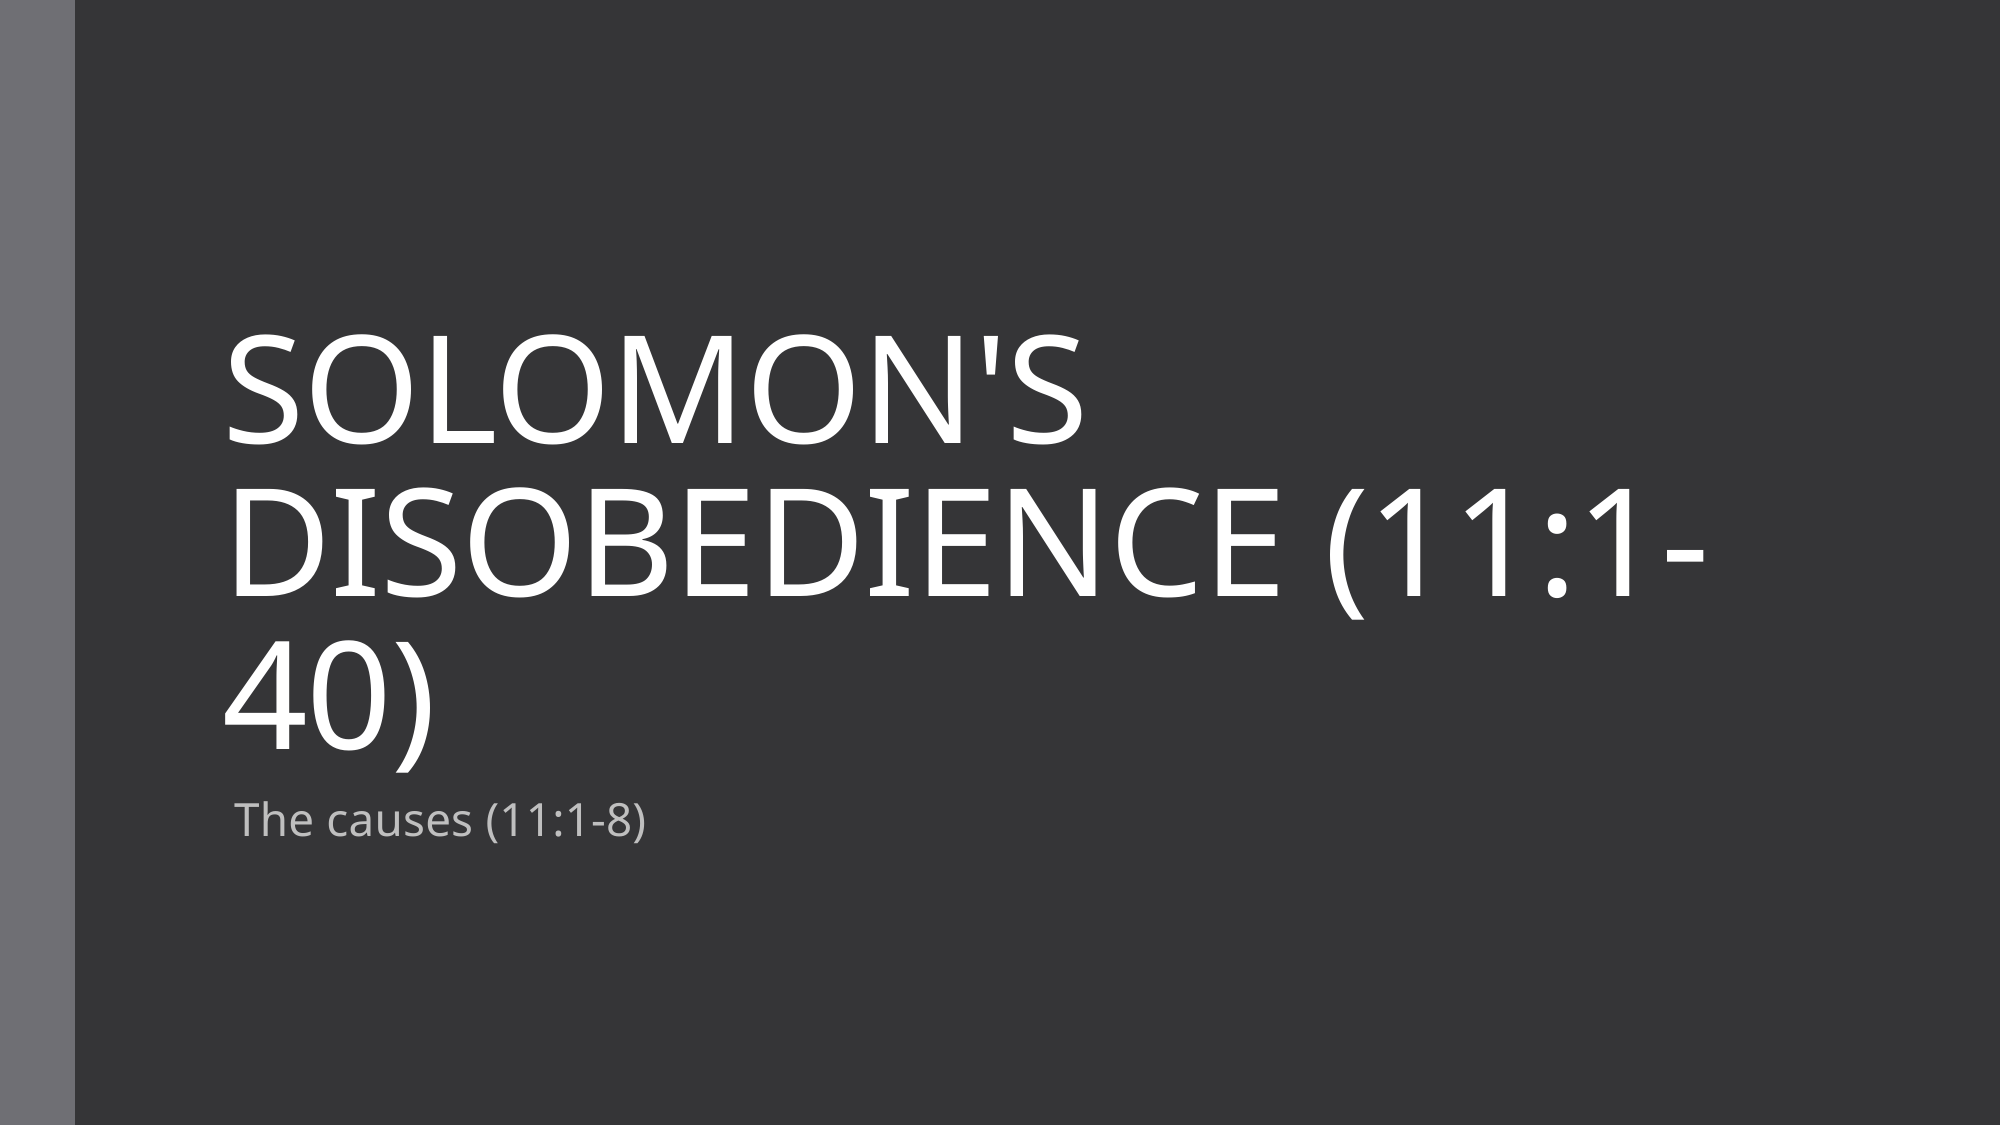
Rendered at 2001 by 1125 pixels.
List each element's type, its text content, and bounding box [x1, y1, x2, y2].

title SOLOMON'S DISOBEDIENCE (11:1-40) [206, 124, 1752, 787]
subtitle The causes (11:1-8) [206, 787, 1752, 1066]
